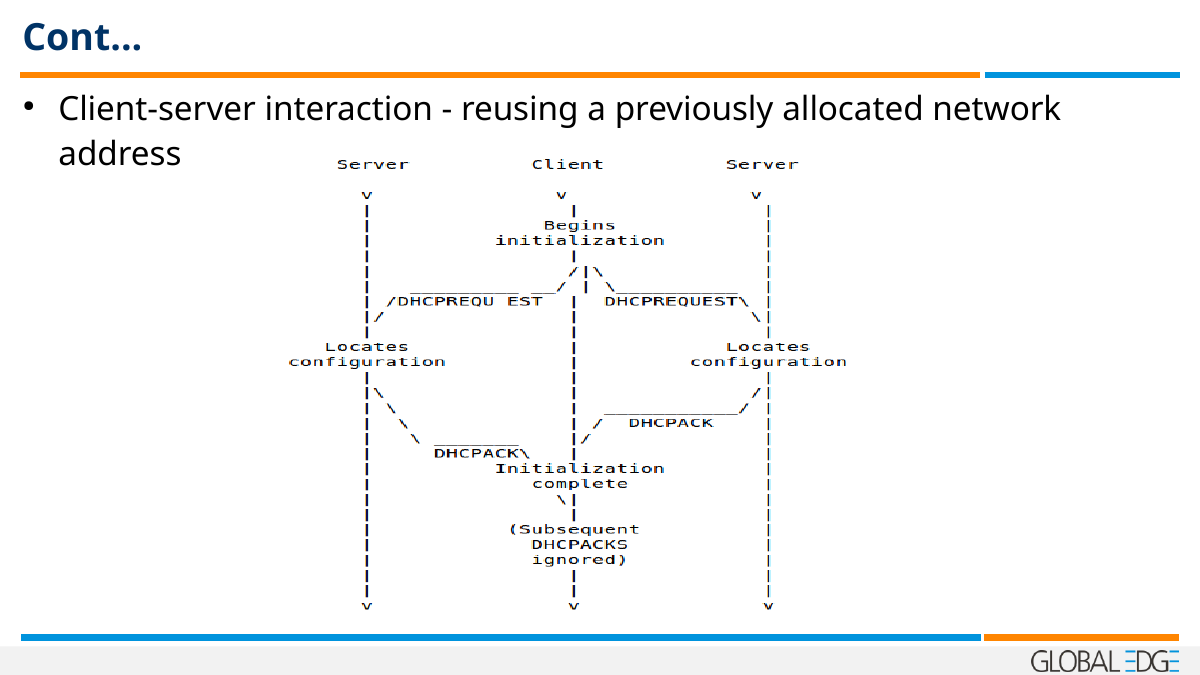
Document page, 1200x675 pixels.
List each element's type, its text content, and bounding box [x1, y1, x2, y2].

picture [283, 153, 863, 615]
title Cont... [12, 9, 1088, 63]
text_box Client-server interaction - reusing a previously allocated network address [8, 77, 1154, 179]
picture [1031, 650, 1179, 672]
